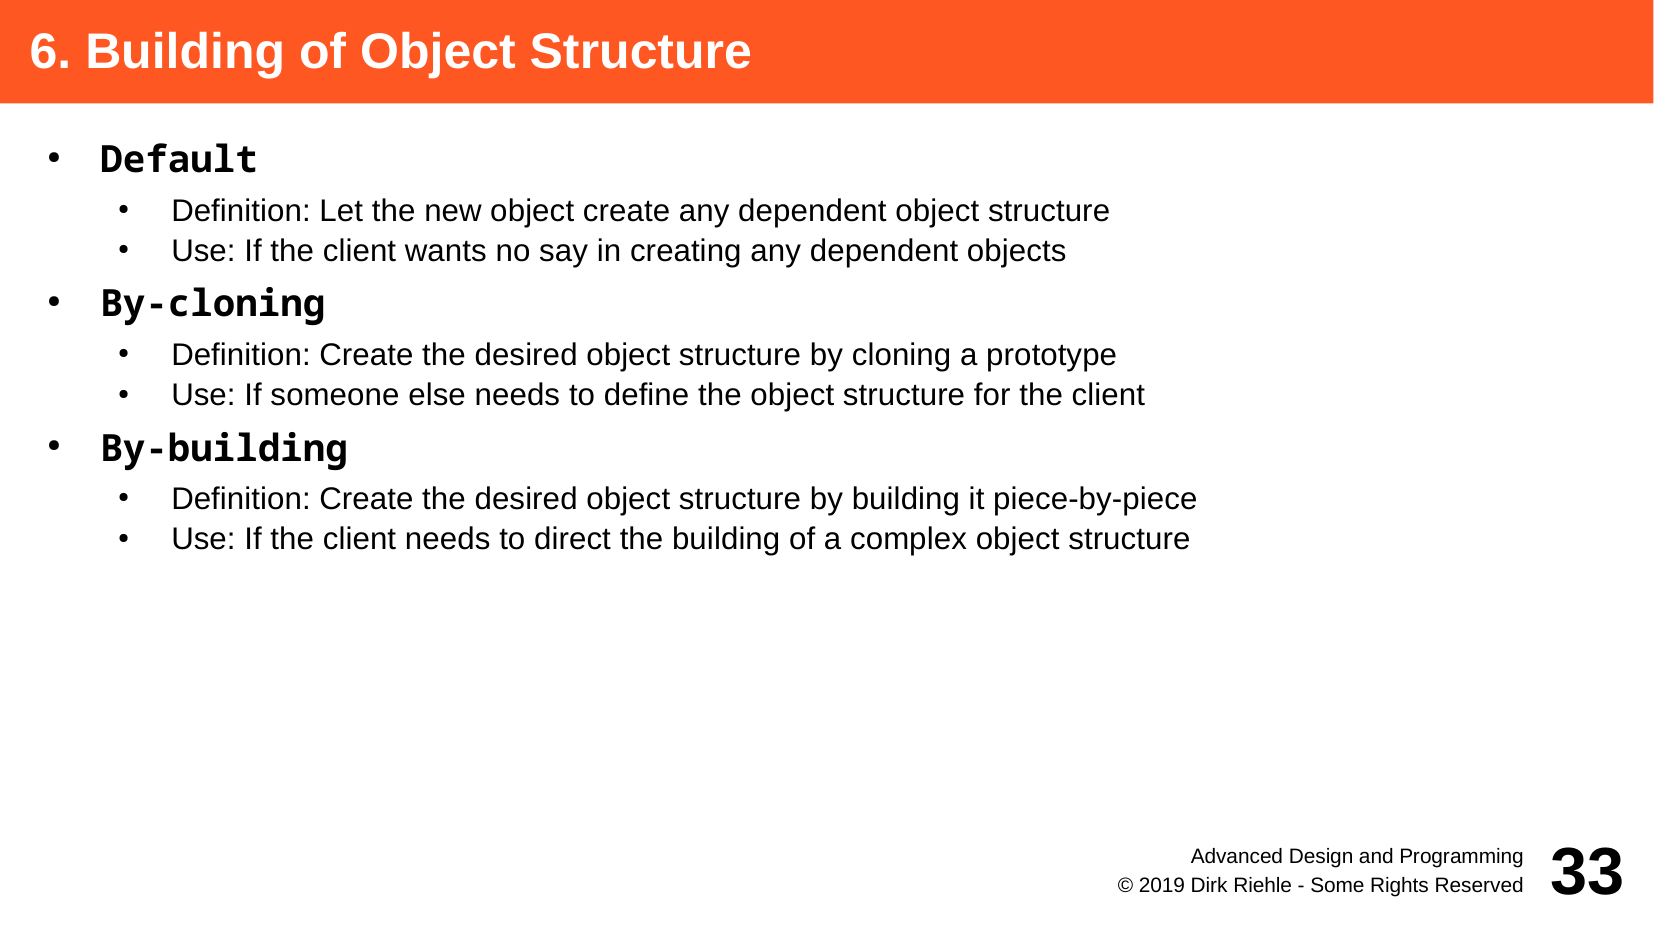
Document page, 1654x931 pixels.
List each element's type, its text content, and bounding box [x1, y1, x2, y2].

list Default Definition: Let the new object create any dependent object structure Use: If the client wants no say in creating any dependent objects By-cloning Definition: Create the desired object structure by cloning a prototype Use: If someone else needs to define the object structure for the client By-building Definition: Create the desired object structure by building it piece-by-piece Use: If the client needs to direct the building of a complex object structure [29, 132, 1625, 813]
title 6. Building of Object Structure [0, 0, 1654, 104]
